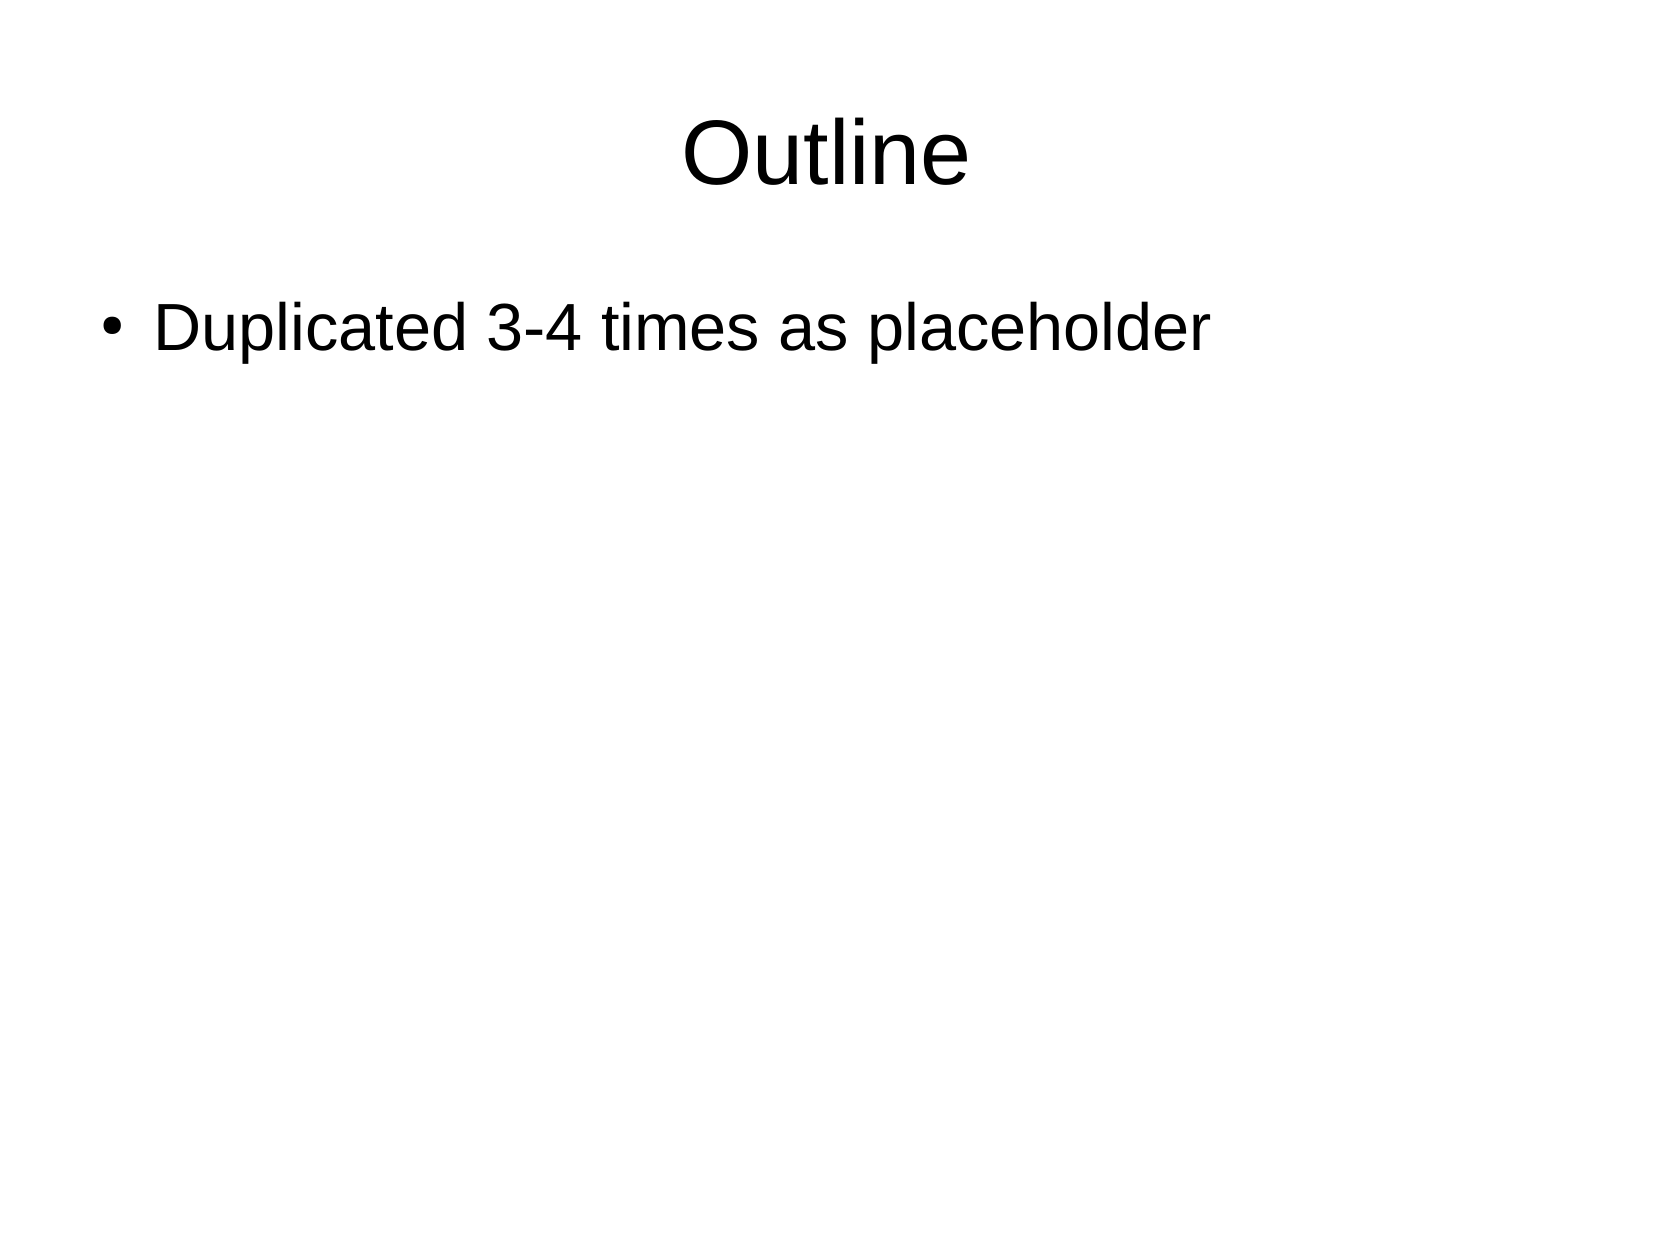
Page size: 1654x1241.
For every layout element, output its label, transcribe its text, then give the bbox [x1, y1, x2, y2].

list Duplicated 3-4 times as placeholder [82, 290, 1571, 1010]
title Outline [82, 49, 1571, 257]
